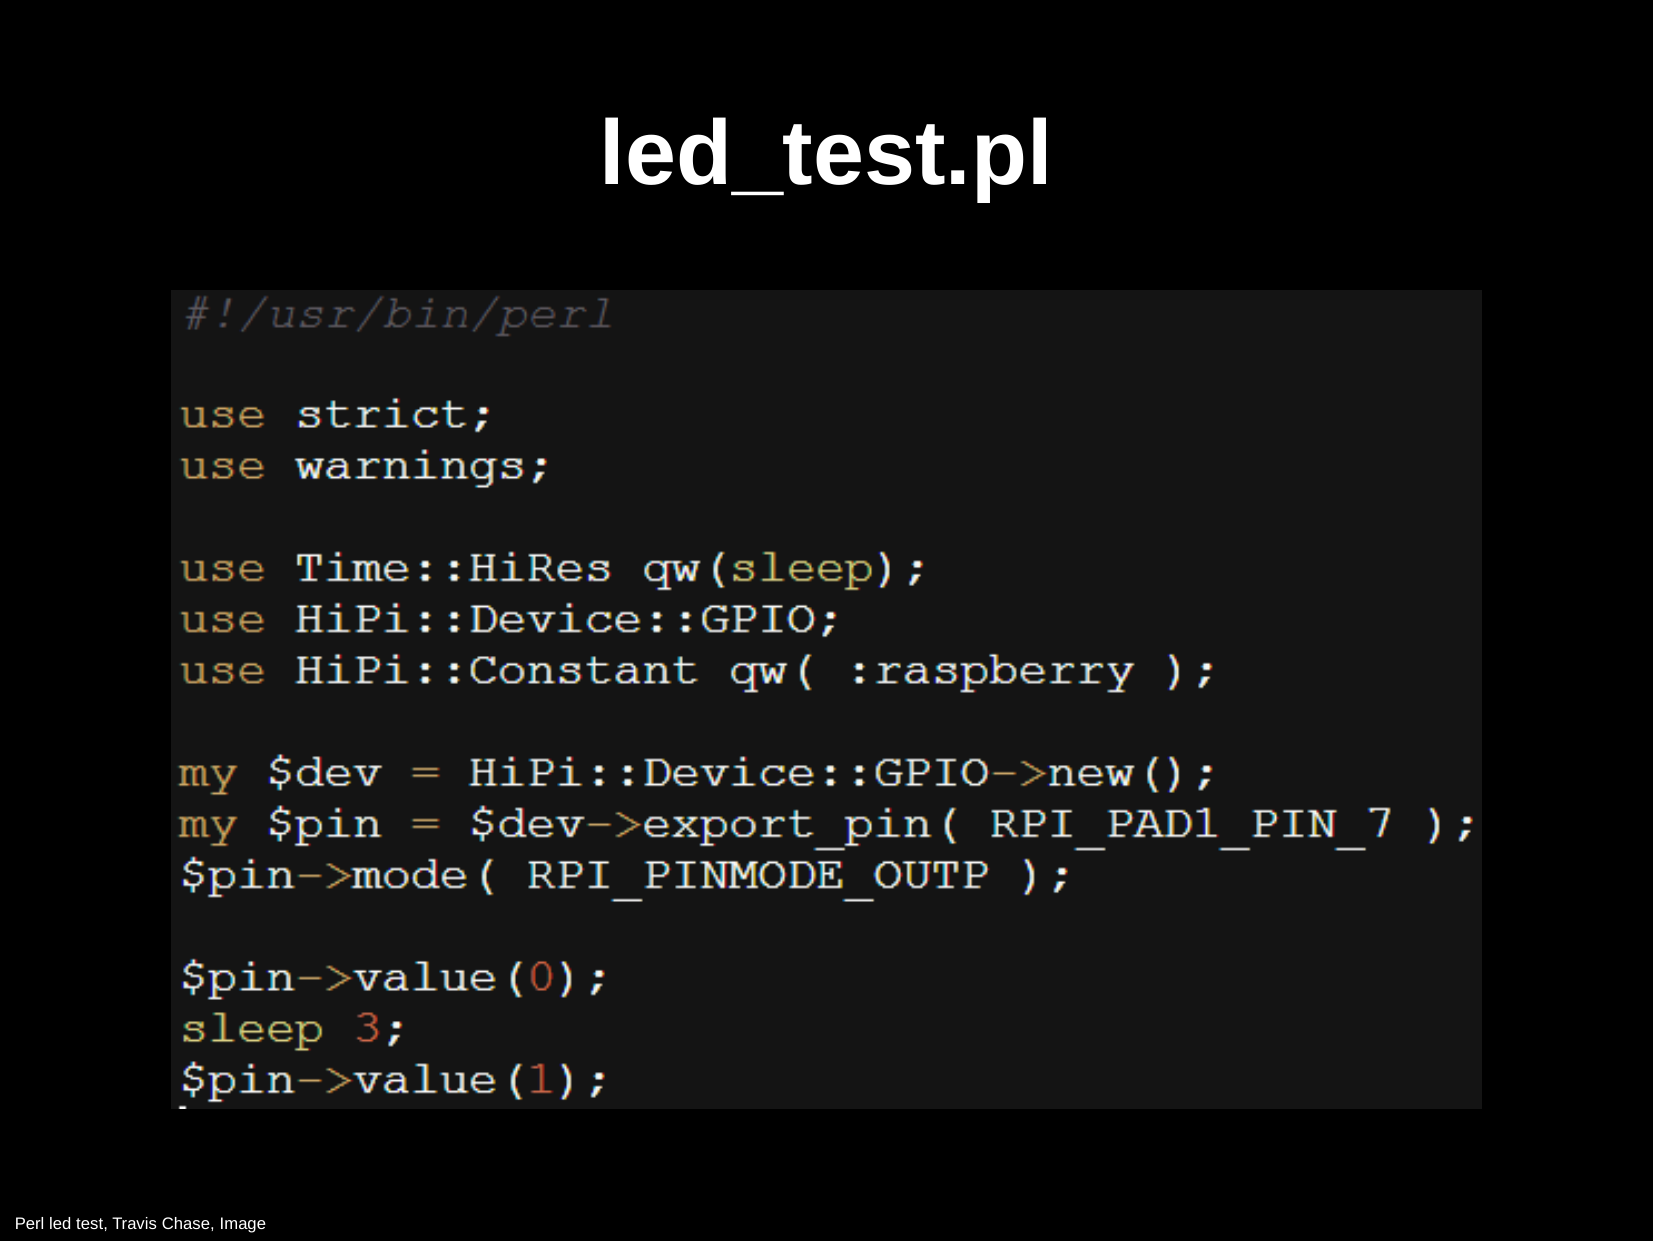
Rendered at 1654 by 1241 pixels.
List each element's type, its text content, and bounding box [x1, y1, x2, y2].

picture [171, 290, 1482, 1109]
title led_test.pl [82, 49, 1571, 257]
text_box Perl led test, Travis Chase, Image [0, 1206, 280, 1241]
